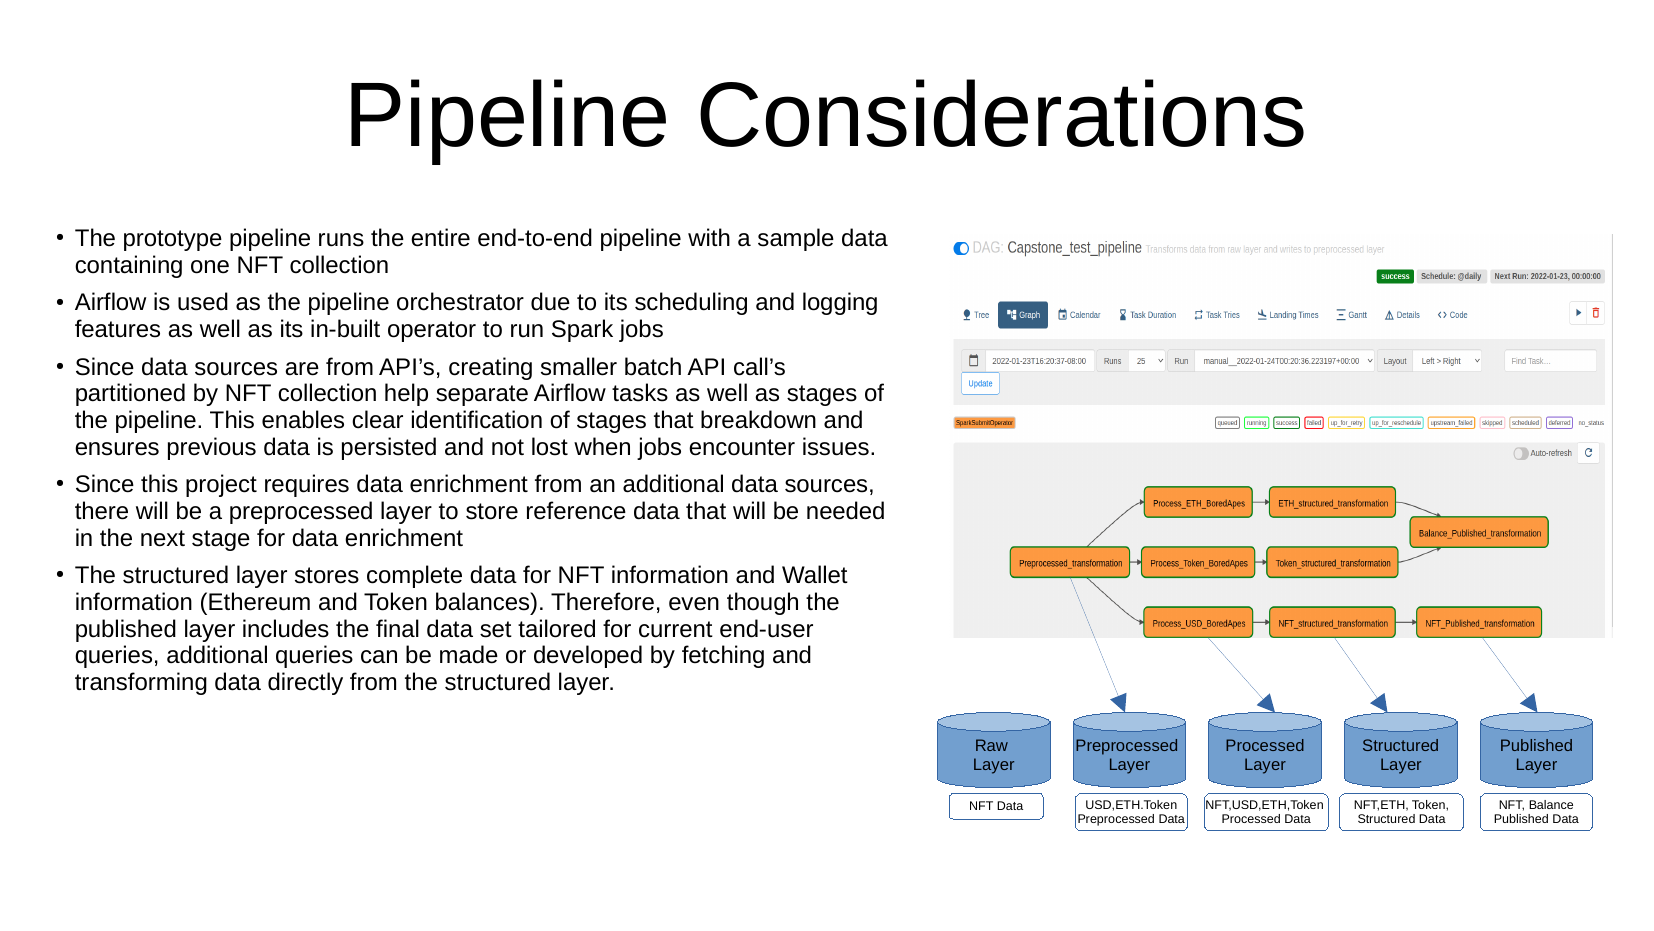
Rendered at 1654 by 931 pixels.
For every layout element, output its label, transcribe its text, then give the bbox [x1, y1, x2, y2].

text_box NFT, Balance Published Data [1480, 793, 1593, 831]
text_box USD,ETH.Token Preprocessed Data [1075, 793, 1188, 831]
text_box NFT Data [949, 793, 1044, 820]
text_box NFT,USD,ETH,Token Processed Data [1204, 793, 1329, 831]
text_box Preprocessed Layer [1073, 723, 1186, 788]
text_box Structured Layer [1344, 722, 1458, 788]
text_box Processed Layer [1208, 723, 1322, 788]
text_box NFT,ETH, Token, Structured Data [1339, 793, 1464, 831]
list The prototype pipeline runs the entire end-to-end pipeline with a sample data containing one NFT collection Airflow is used as the pipeline orchestrator due to its scheduling and logging features as well as its in-built operator to run Spark jobs Since data sources are from API’s, creating smaller batch API call’s partitioned by NFT collection help separate Airflow tasks as well as stages of the pipeline. This enables clear identification of stages that breakdown and ensures previous data is persisted and not lost when jobs encounter issues. Since this project requires data enrichment from an additional data sources, there will be a preprocessed layer to store reference data that will be needed in the next stage for data enrichment The structured layer stores complete data for NFT information and Wallet information (Ethereum and Token balances). Therefore, even though the published layer includes the final data set tailored for current end-user queries, additional queries can be made or developed by fetching and transforming data directly from the structured layer. [49, 225, 901, 727]
text_box Published Layer [1480, 723, 1593, 788]
title Pipeline Considerations [82, 37, 1571, 193]
text_box Raw Layer [937, 722, 1051, 788]
picture [949, 234, 1613, 638]
